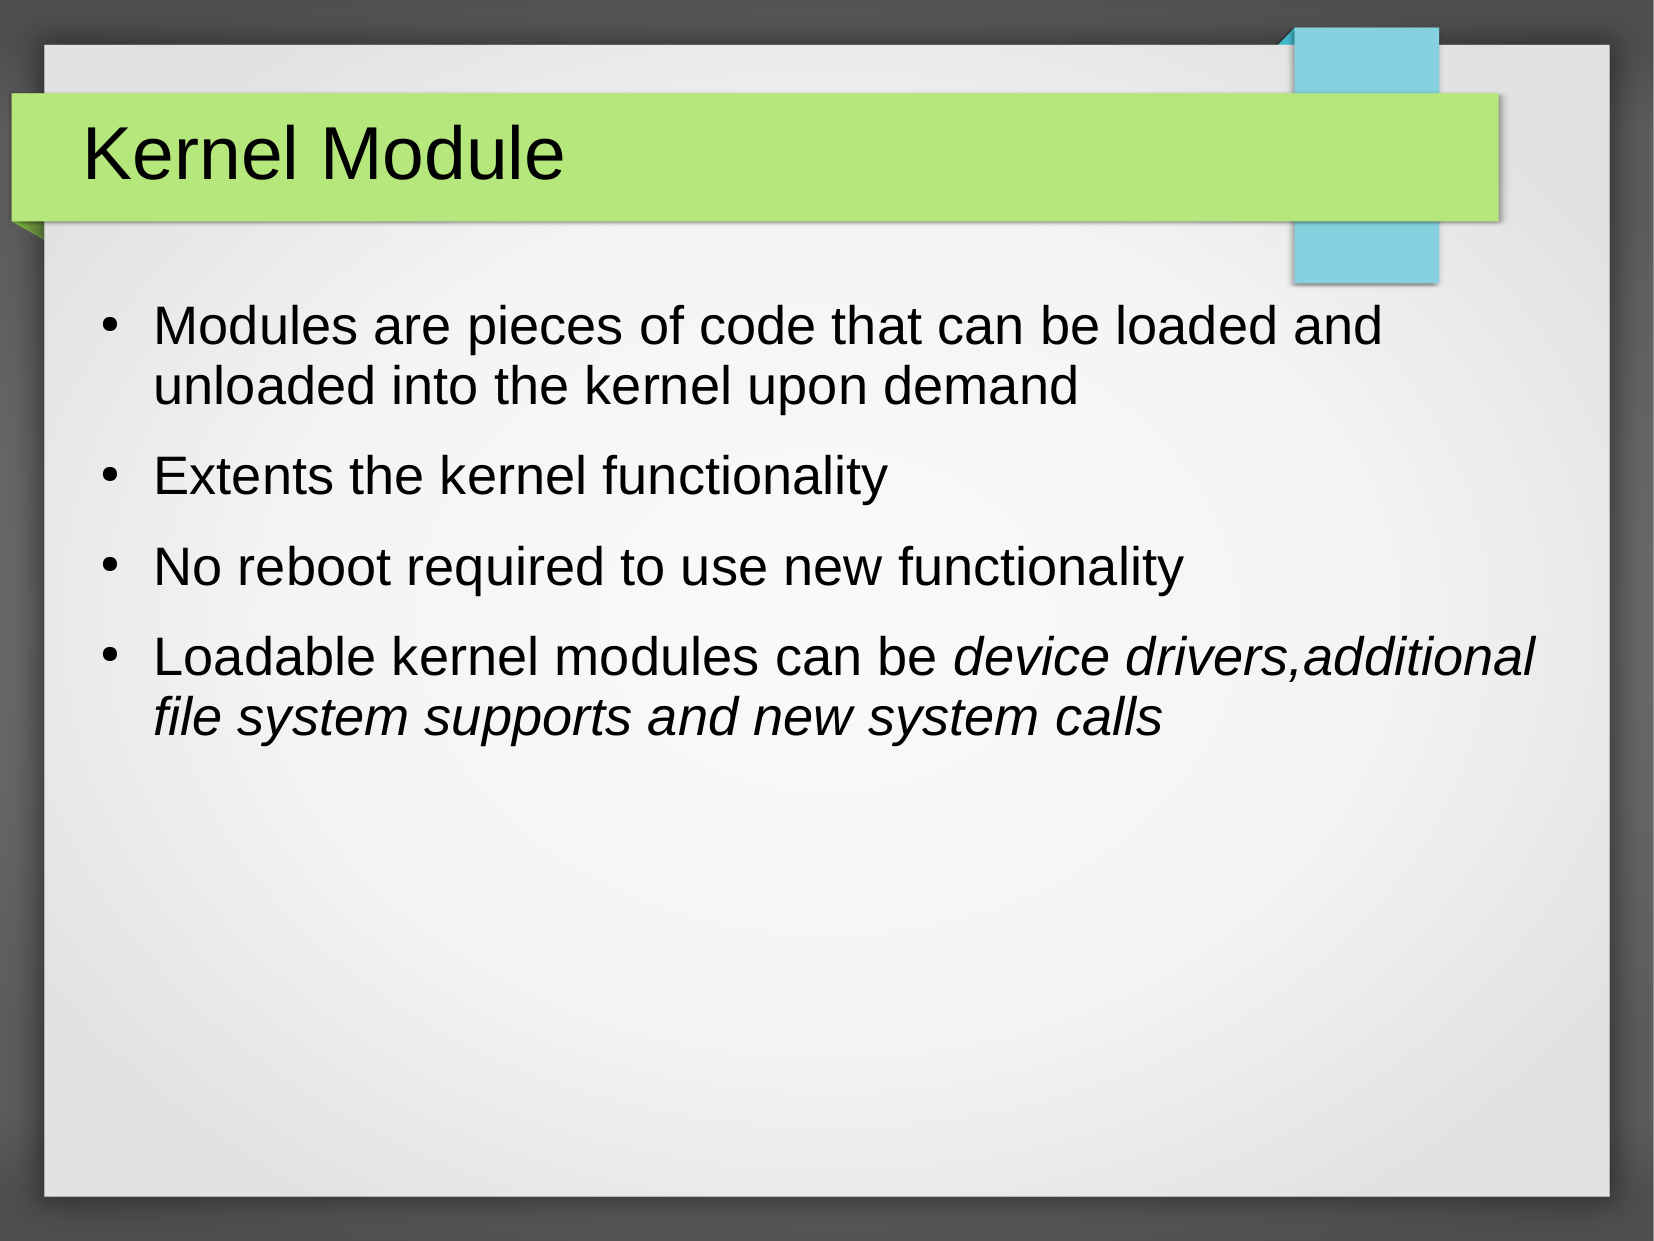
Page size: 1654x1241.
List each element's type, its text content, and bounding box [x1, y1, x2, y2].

title Kernel Module [82, 94, 1264, 213]
list Modules are pieces of code that can be loaded and unloaded into the kernel upon demand Extents the kernel functionality No reboot required to use new functionality Loadable kernel modules can be device drivers,additional file system supports and new system calls [82, 295, 1571, 1015]
picture [0, 0, 1654, 1241]
